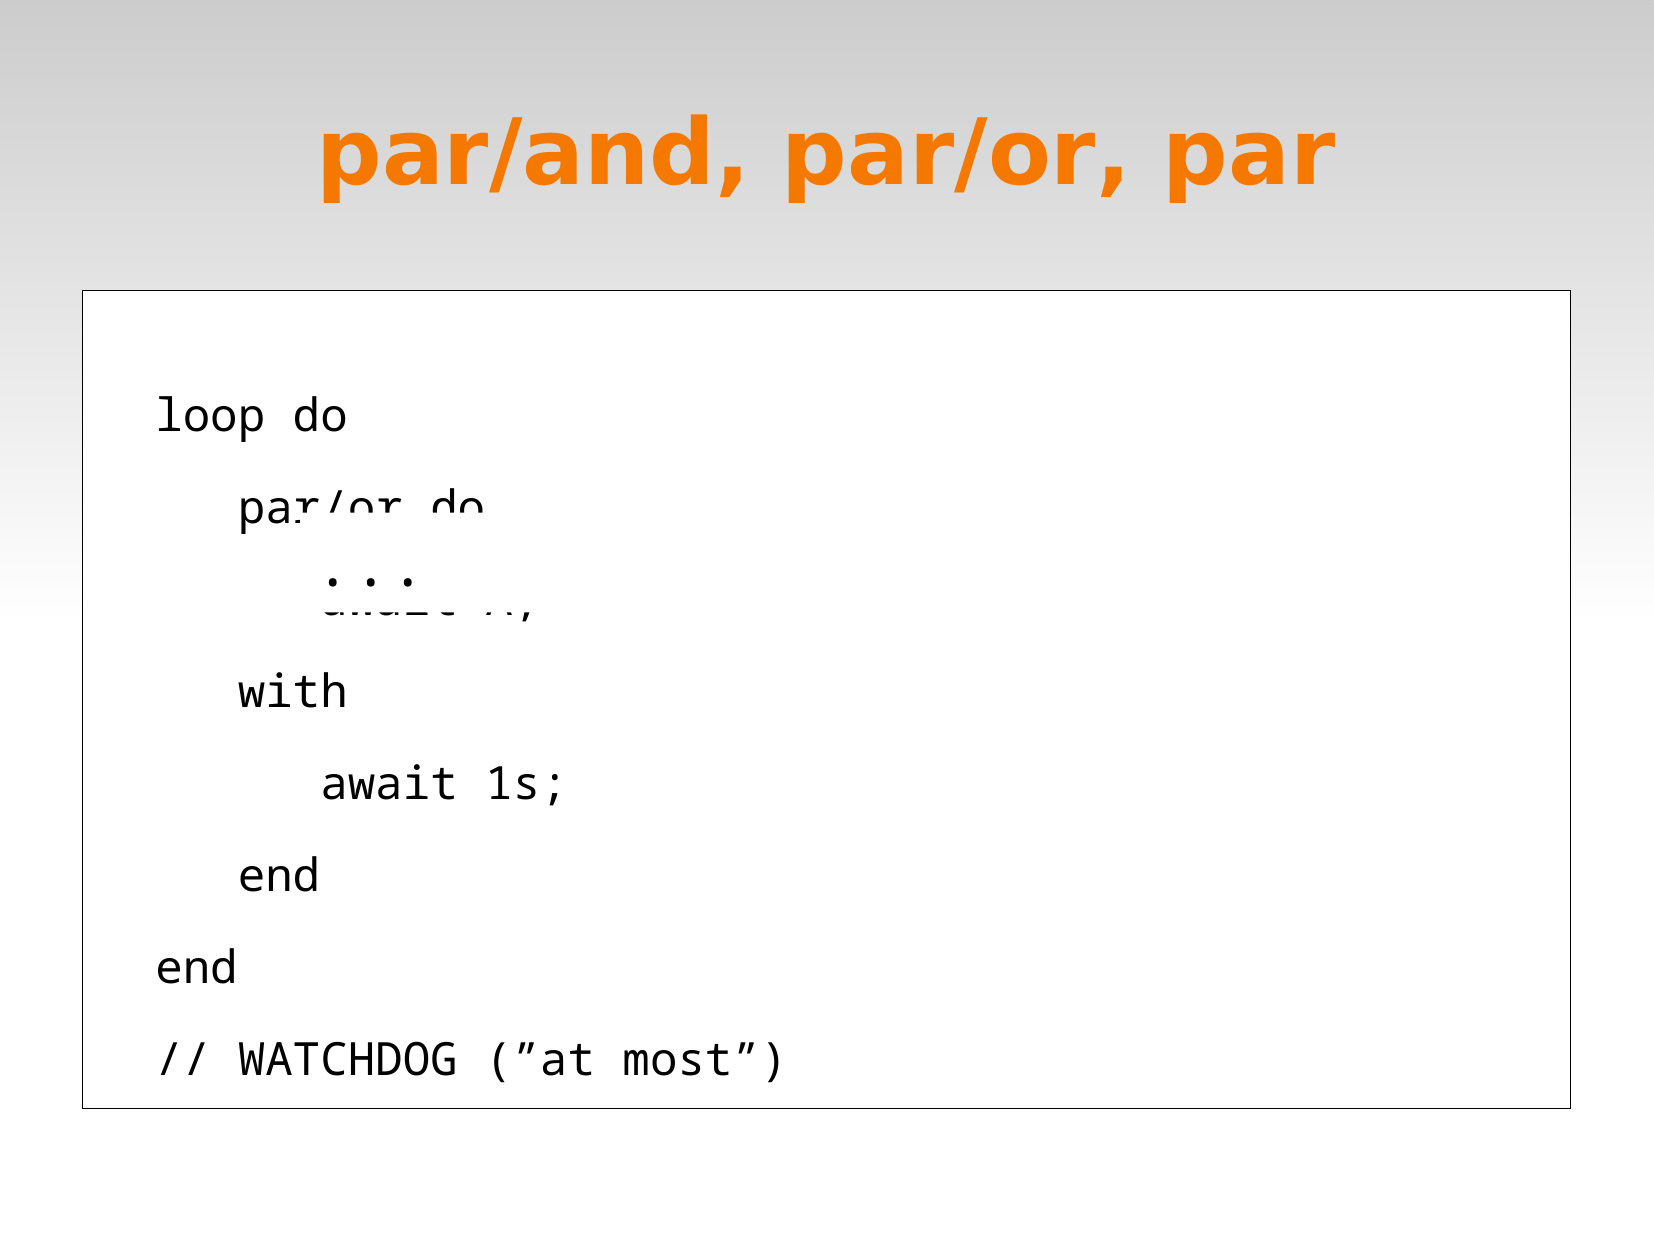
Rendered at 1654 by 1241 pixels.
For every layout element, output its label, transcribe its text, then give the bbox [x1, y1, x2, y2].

list loop do par/or do await A; with await 1s; end end // WATCHDOG (”at most”) [82, 290, 1571, 1109]
title par/and, par/or, par [82, 49, 1571, 257]
text_box ... [300, 512, 638, 601]
